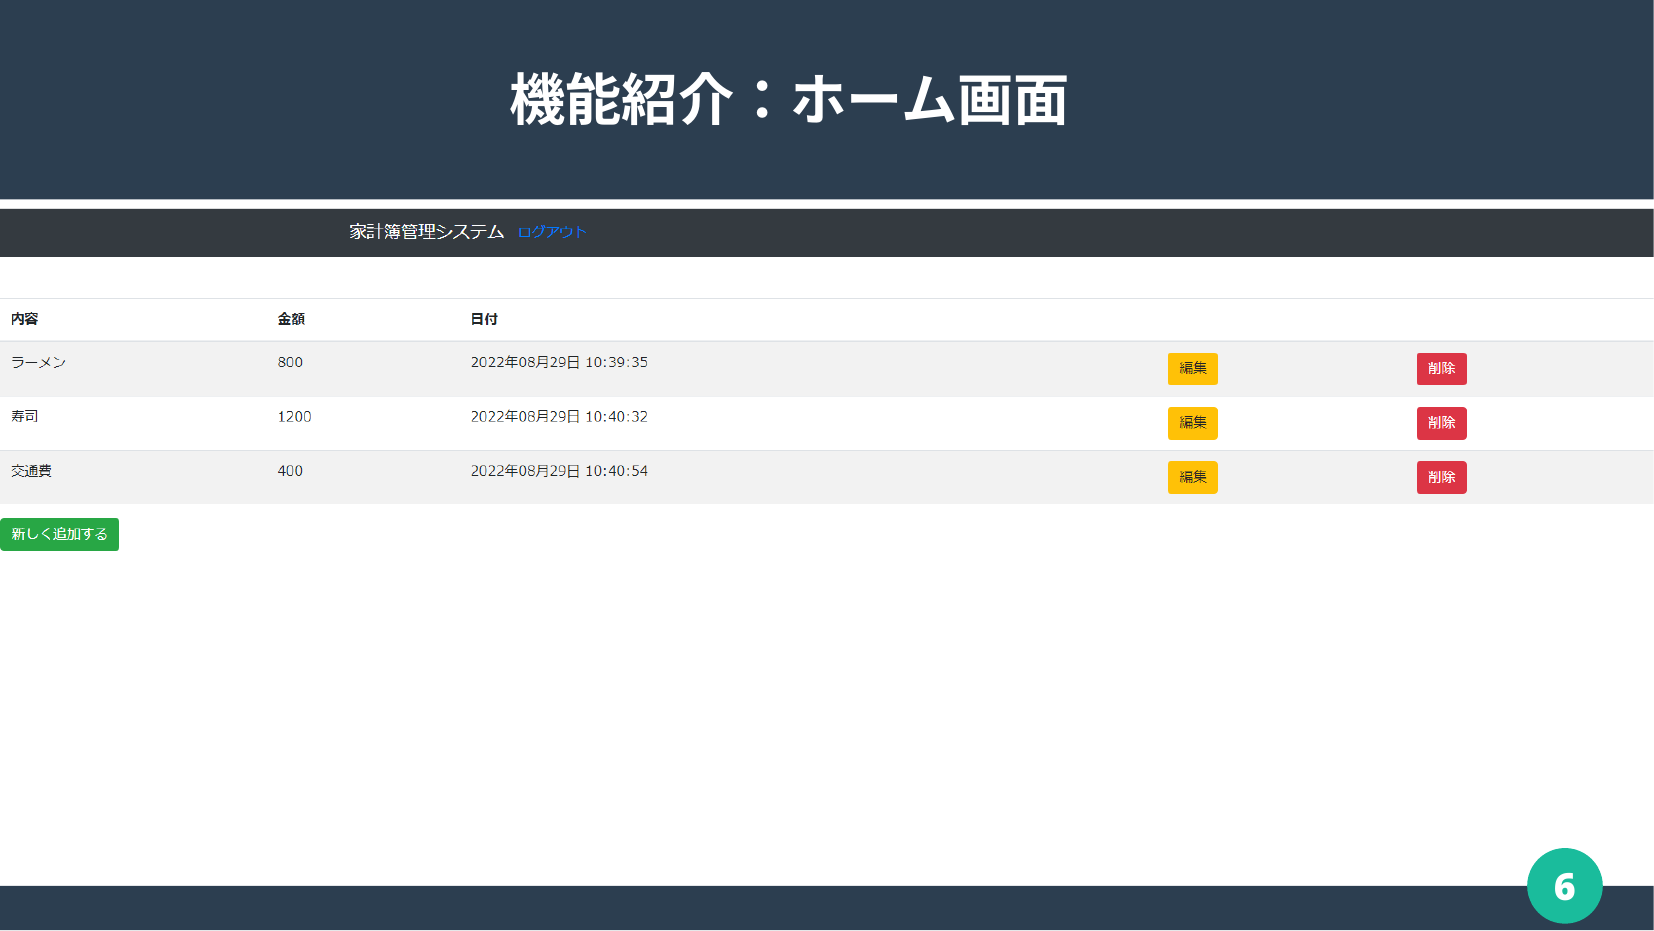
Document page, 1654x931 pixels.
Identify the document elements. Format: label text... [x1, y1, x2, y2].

title 機能紹介：ホーム画面 [59, 37, 1595, 155]
picture [0, 206, 1654, 739]
